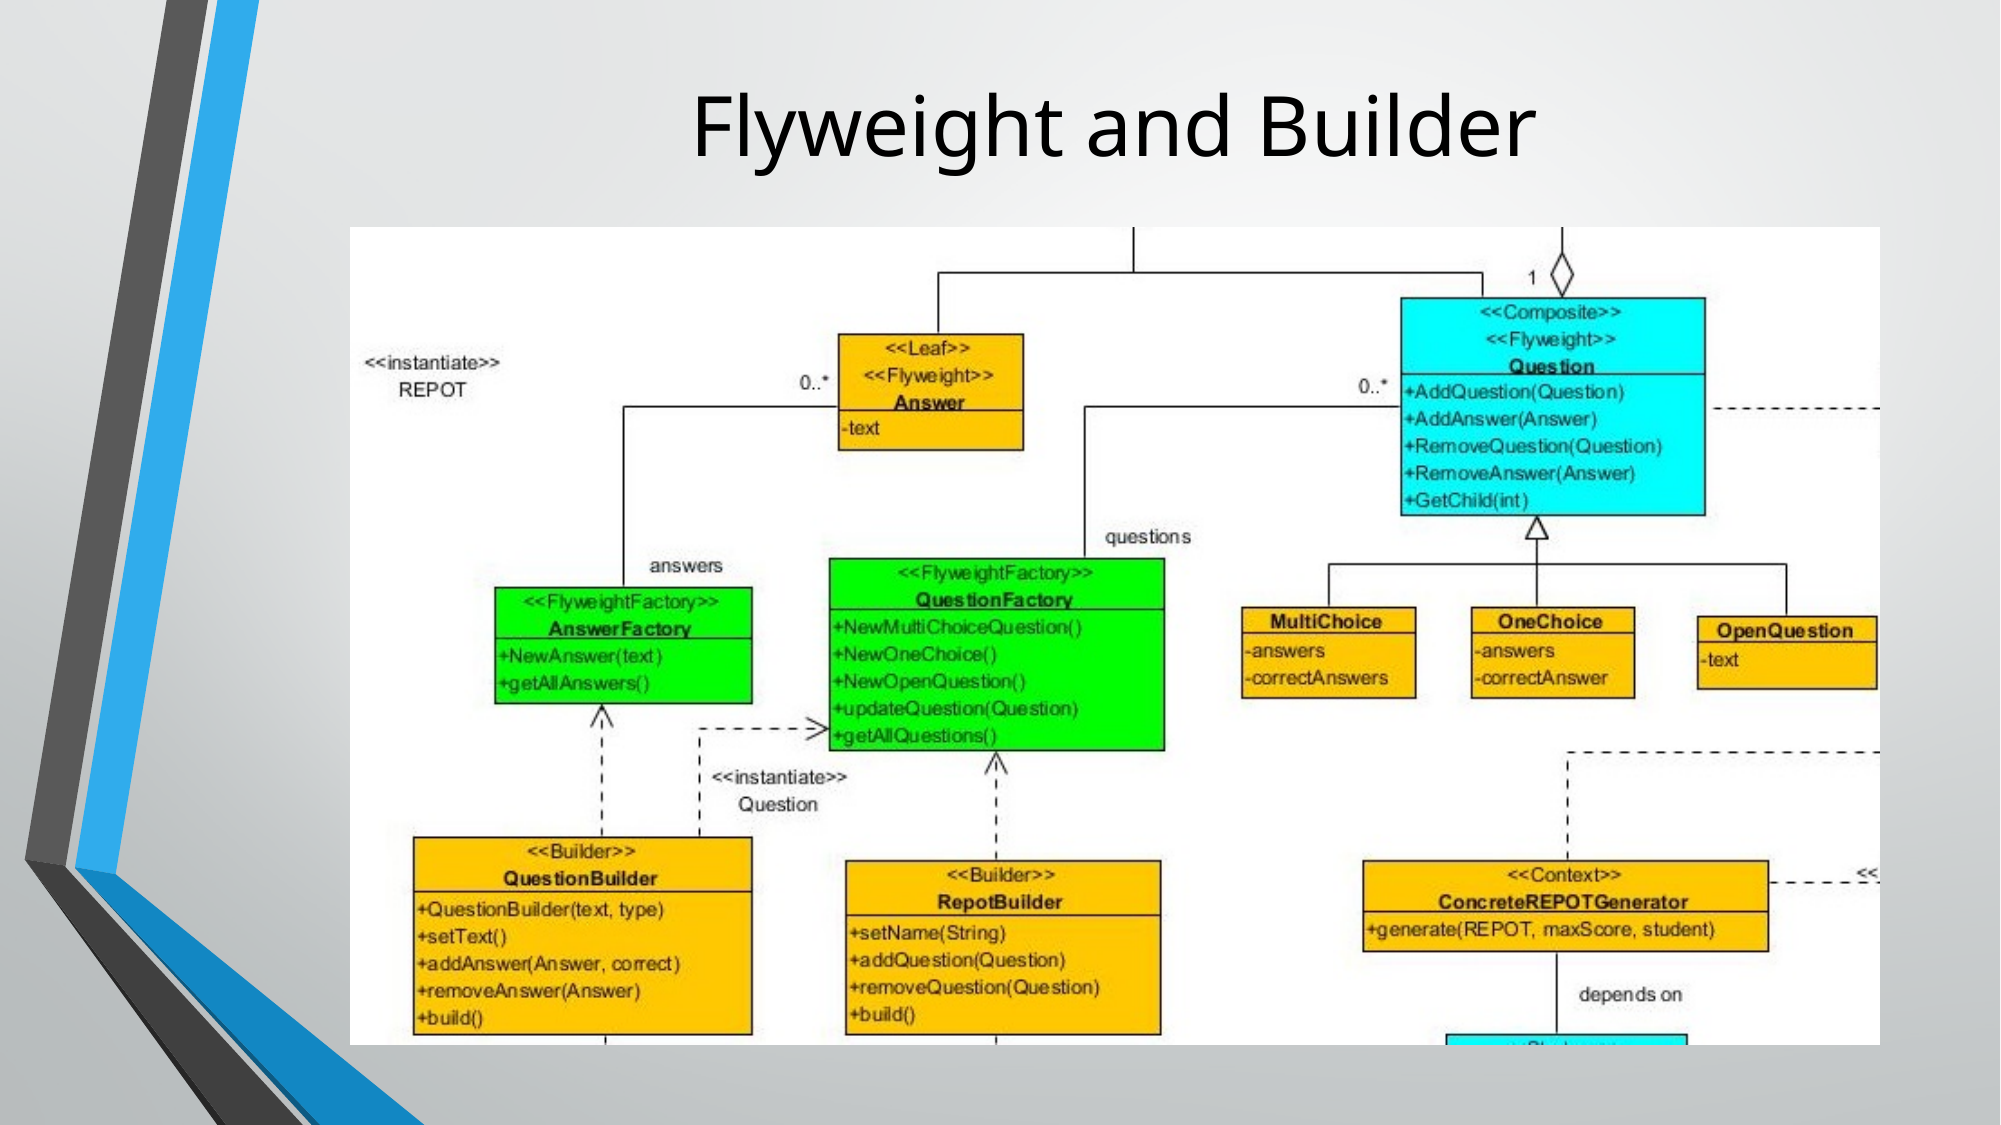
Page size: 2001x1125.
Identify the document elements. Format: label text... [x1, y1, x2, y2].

picture [350, 227, 1880, 1045]
title Flyweight and Builder [626, 18, 1603, 228]
